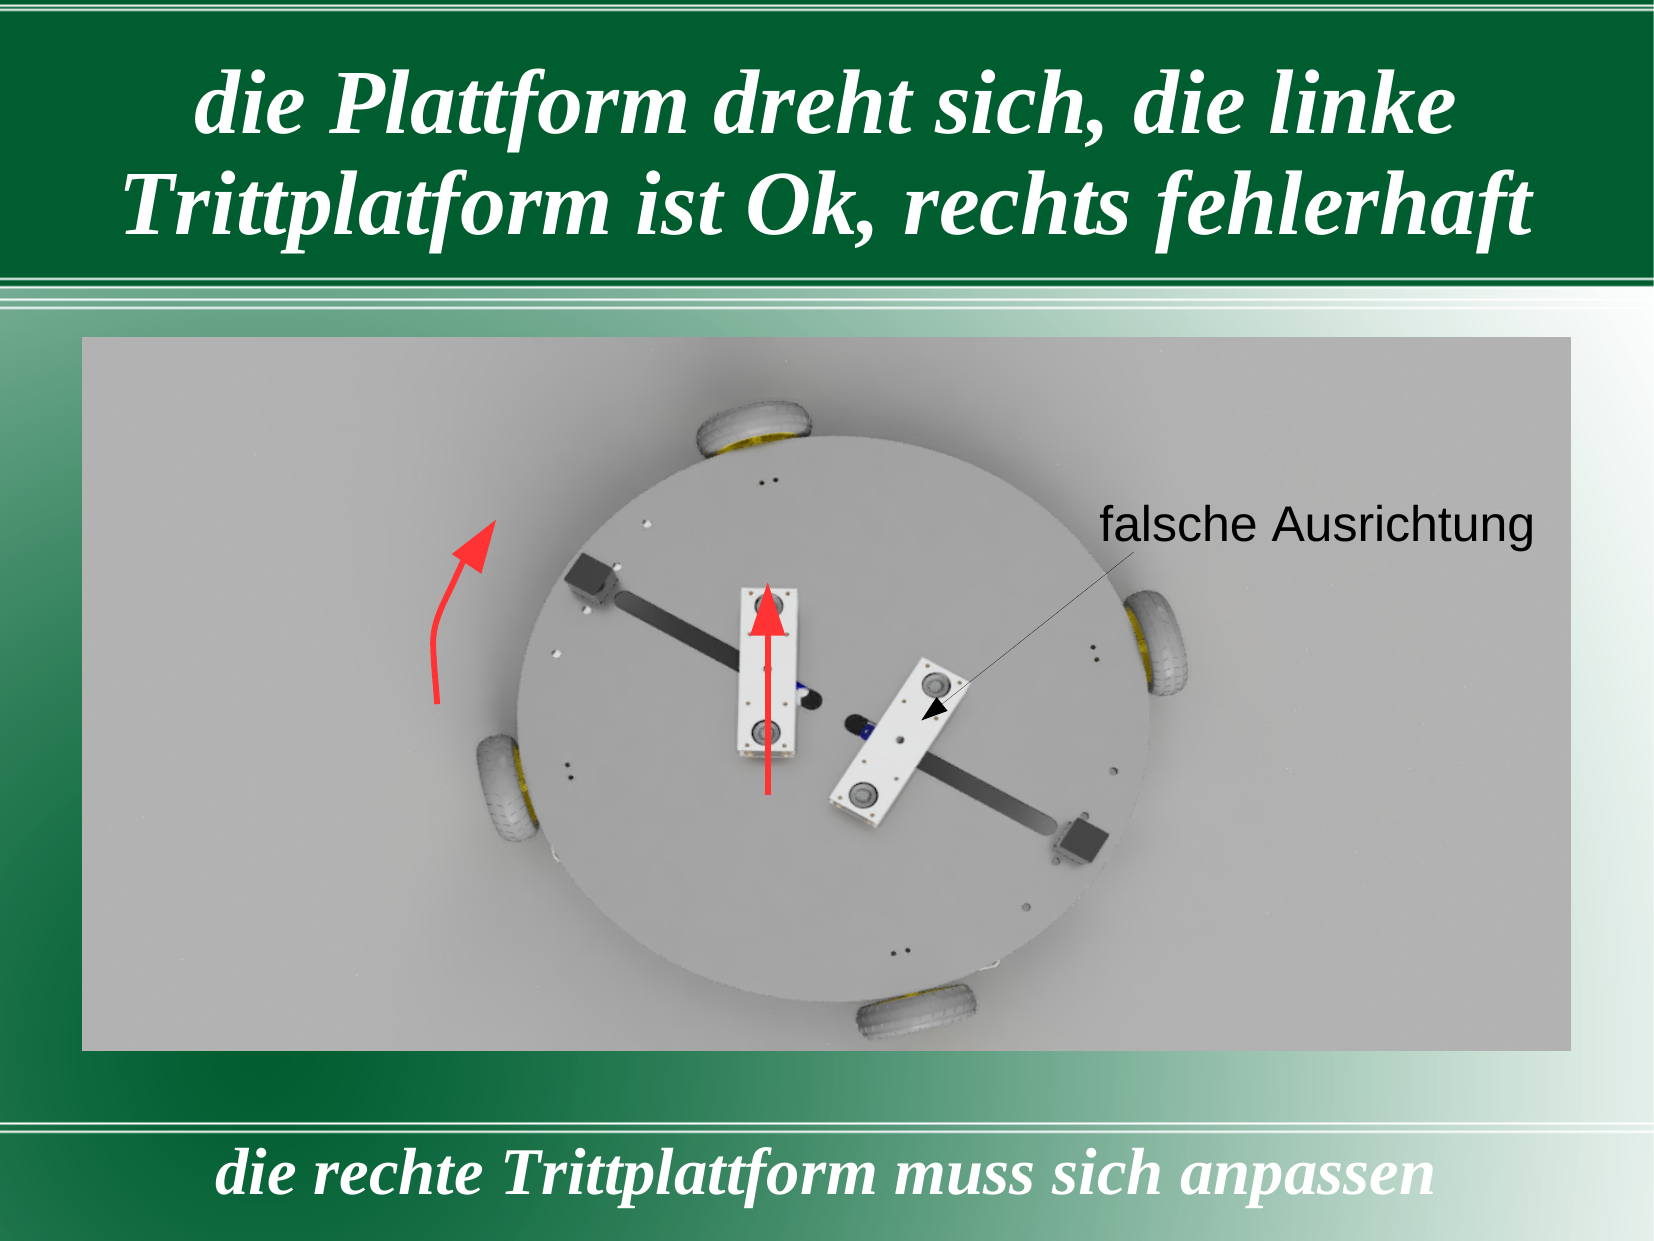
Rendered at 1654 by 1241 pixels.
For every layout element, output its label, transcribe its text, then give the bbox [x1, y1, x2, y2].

title die rechte Trittplattform muss sich anpassen [11, 1068, 1642, 1241]
text_box falsche Ausrichtung [1099, 496, 1536, 552]
title die Plattform dreht sich, die linke Trittplatform ist Ok, rechts fehlerhaft [82, 49, 1571, 257]
picture [0, 0, 1654, 1241]
